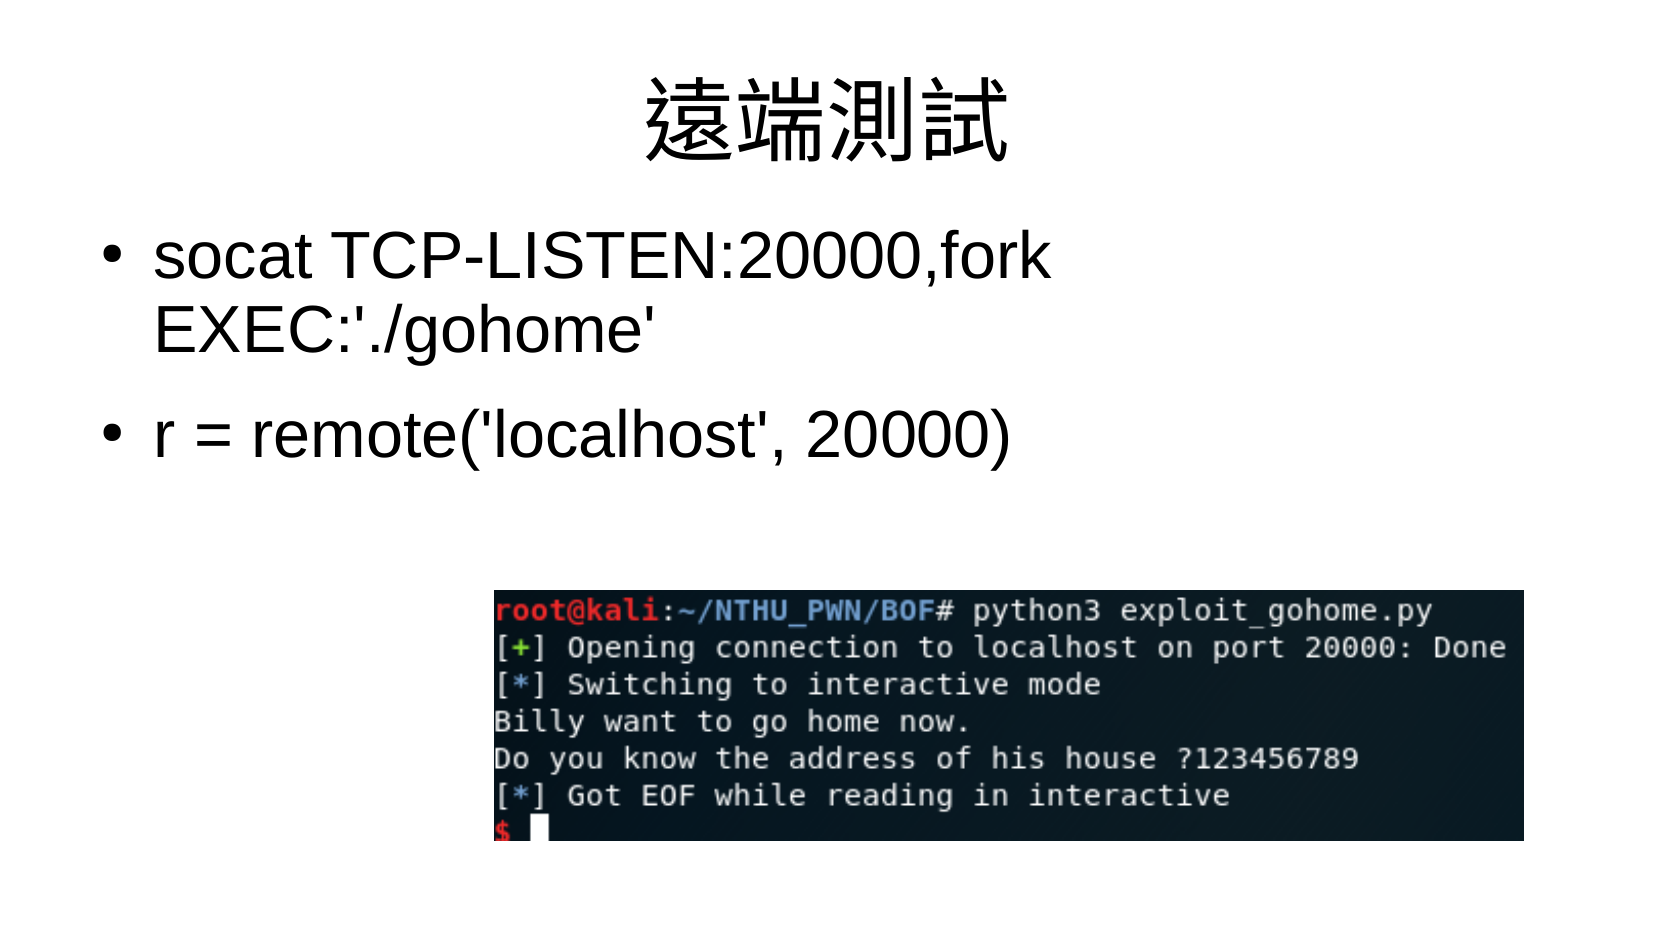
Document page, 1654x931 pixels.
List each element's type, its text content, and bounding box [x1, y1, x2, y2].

title 遠端測試 [82, 37, 1571, 193]
list socat TCP-LISTEN:20000,fork EXEC:'./gohome' r = remote('localhost', 20000) [82, 217, 1571, 758]
picture [494, 590, 1524, 841]
